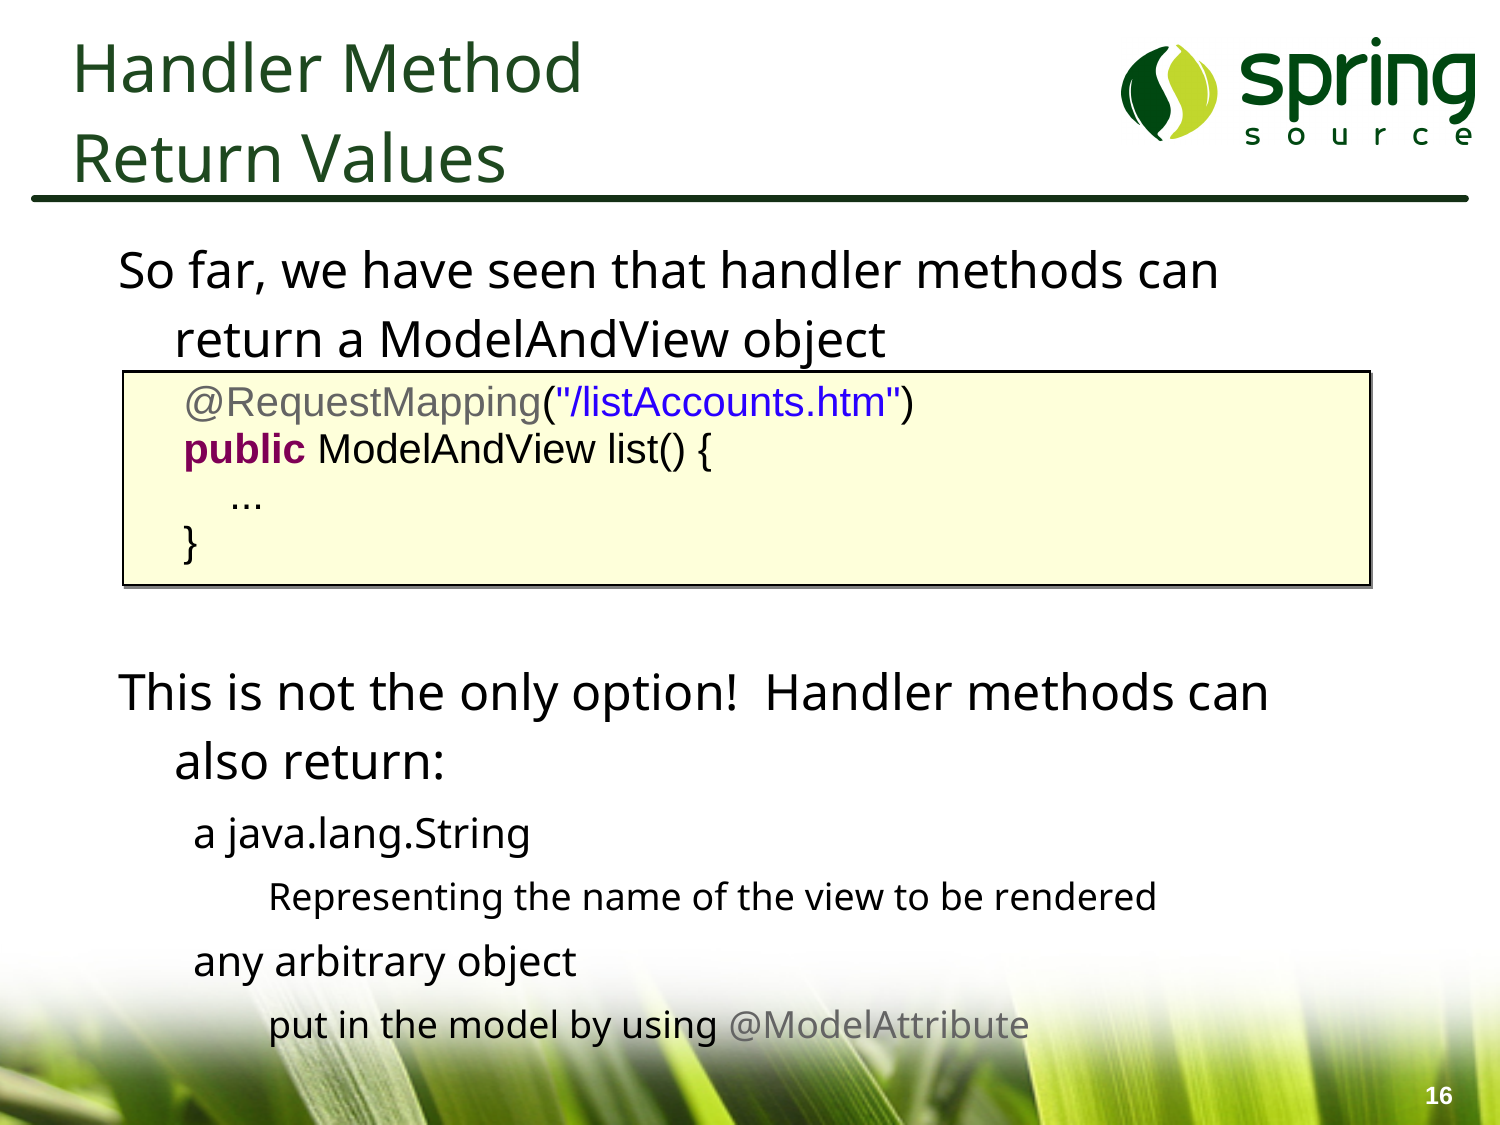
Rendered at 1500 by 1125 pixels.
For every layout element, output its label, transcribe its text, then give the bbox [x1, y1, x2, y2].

picture [280, 969, 290, 973]
picture [389, 969, 399, 973]
picture [463, 969, 474, 973]
picture [323, 969, 334, 973]
picture [199, 969, 209, 973]
list So far, we have seen that handler methods can return a ModelAndView object This is not the only option! Handler methods can also return: a java.lang.String Representing the name of the view to be rendered any arbitrary object put in the model by using @ModelAttribute [103, 227, 1394, 969]
picture [489, 969, 500, 973]
title Handler Method Return Values [56, 13, 1089, 191]
text_box @RequestMapping("/listAccounts.htm") public ModelAndView list() { ... } [122, 371, 1370, 586]
picture [1121, 37, 1475, 145]
picture [0, 944, 1500, 1125]
